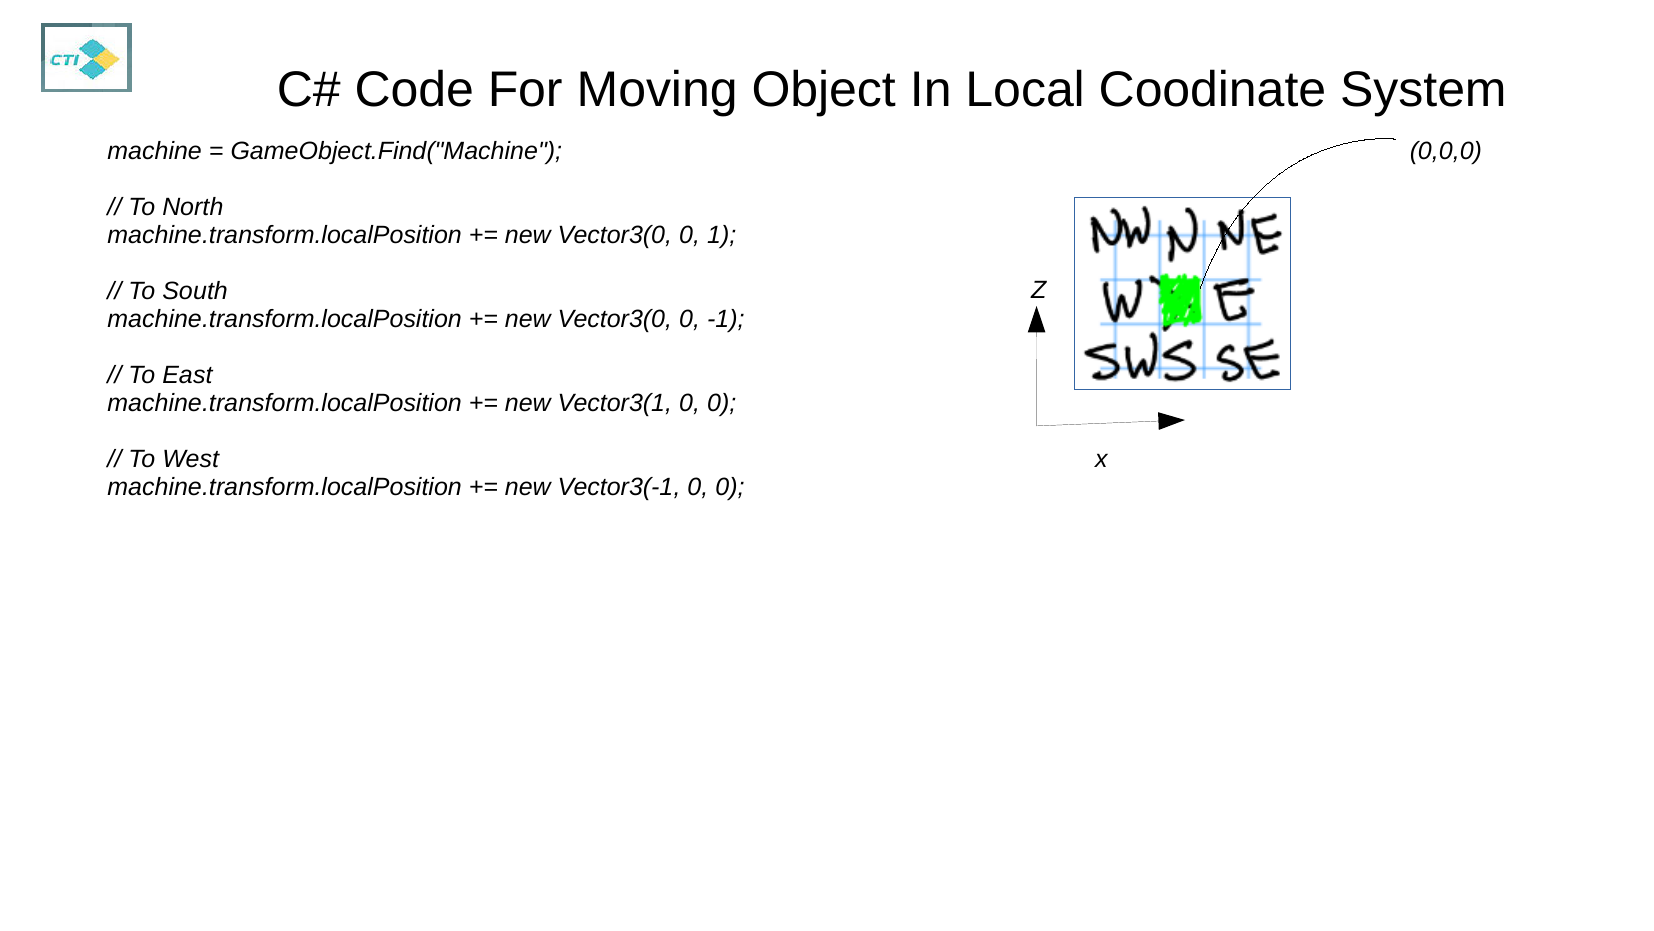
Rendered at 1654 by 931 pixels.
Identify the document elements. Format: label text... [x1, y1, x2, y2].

picture [1075, 198, 1290, 389]
text_box Z [1016, 268, 1091, 311]
text_box x [1080, 437, 1156, 481]
text_box machine = GameObject.Find("Machine"); // To North machine.transform.localPosition += new Vector3(0, 0, 1); // To South machine.transform.localPosition += new Vector3(0, 0, -1); // To East machine.transform.localPosition += new Vector3(1, 0, 0); // To West machine.transform.localPosition += new Vector3(-1, 0, 0); [92, 129, 1494, 788]
picture [41, 23, 132, 92]
text_box C# Code For Moving Object In Local Coodinate System [150, 30, 1635, 130]
text_box (0,0,0) [1395, 129, 1516, 175]
